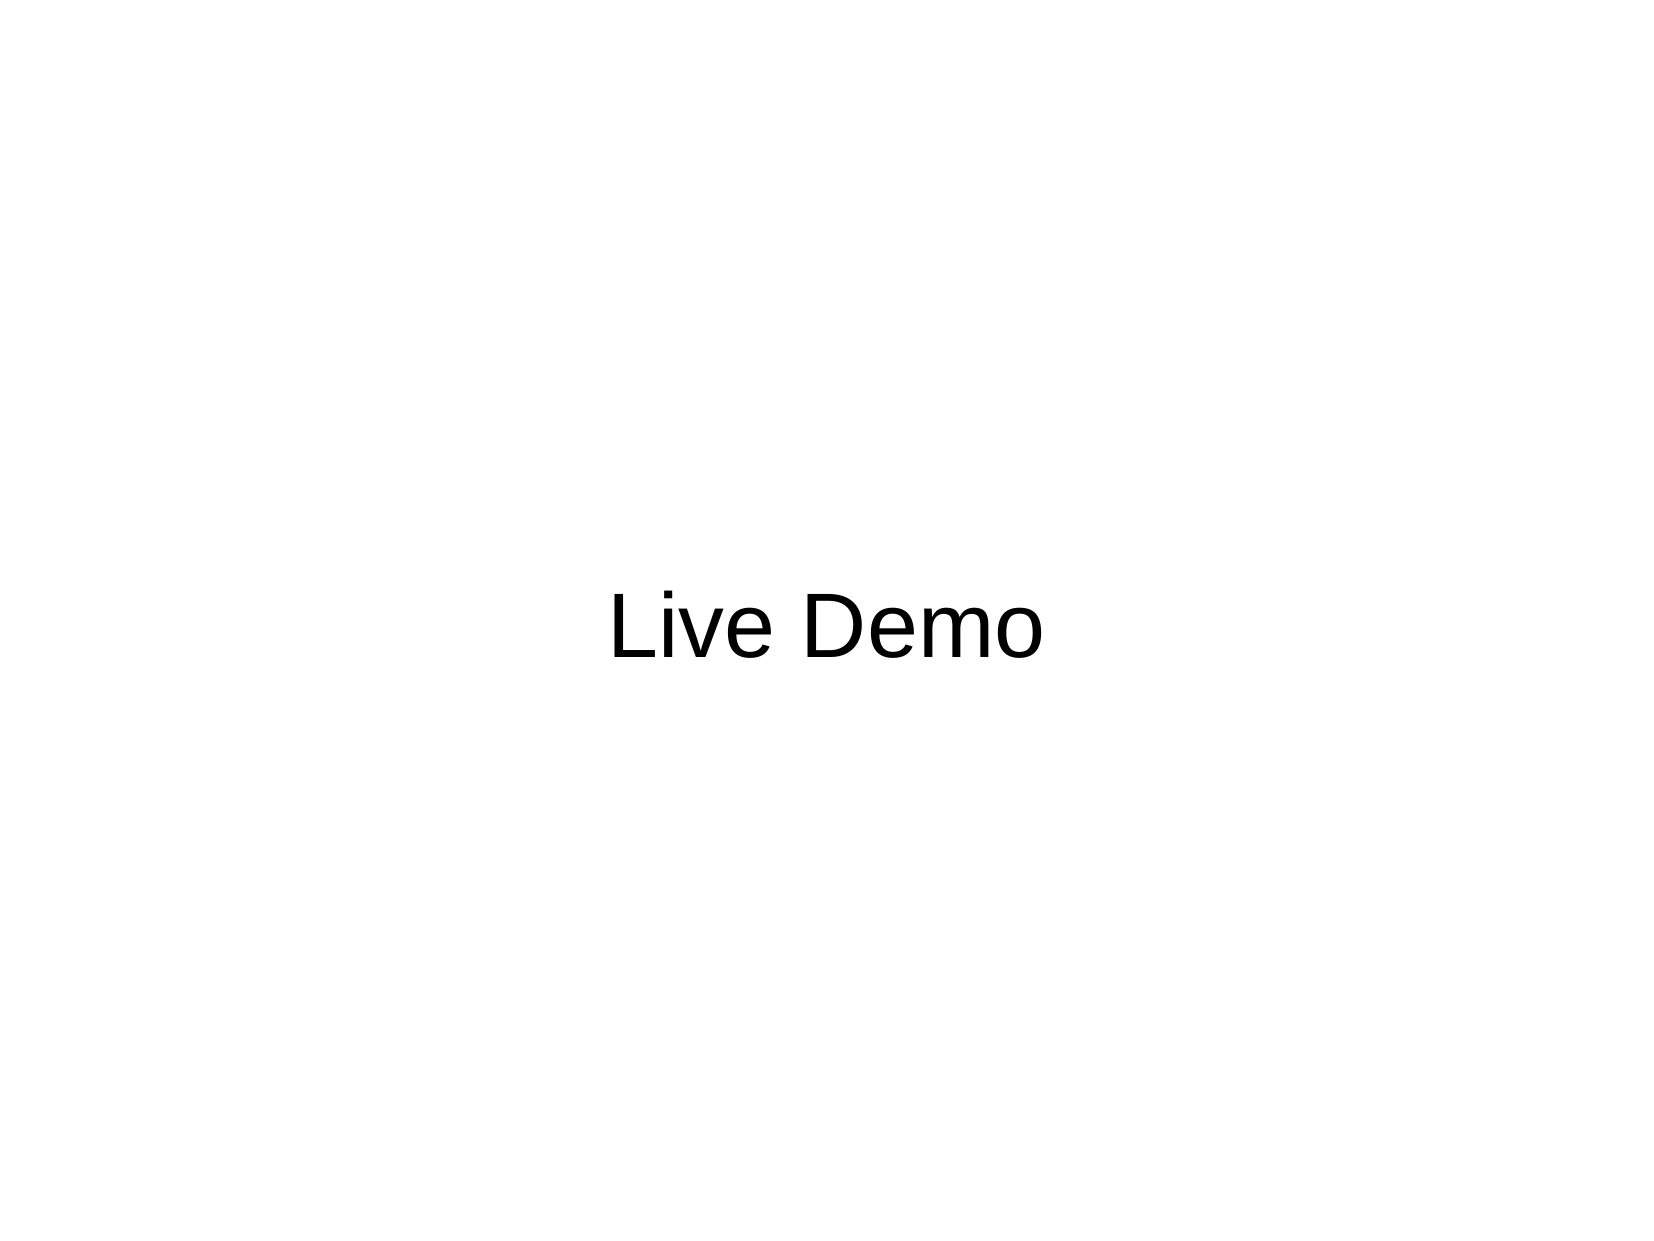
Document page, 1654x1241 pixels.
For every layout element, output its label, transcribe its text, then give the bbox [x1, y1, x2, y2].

title Live Demo [82, 521, 1571, 729]
